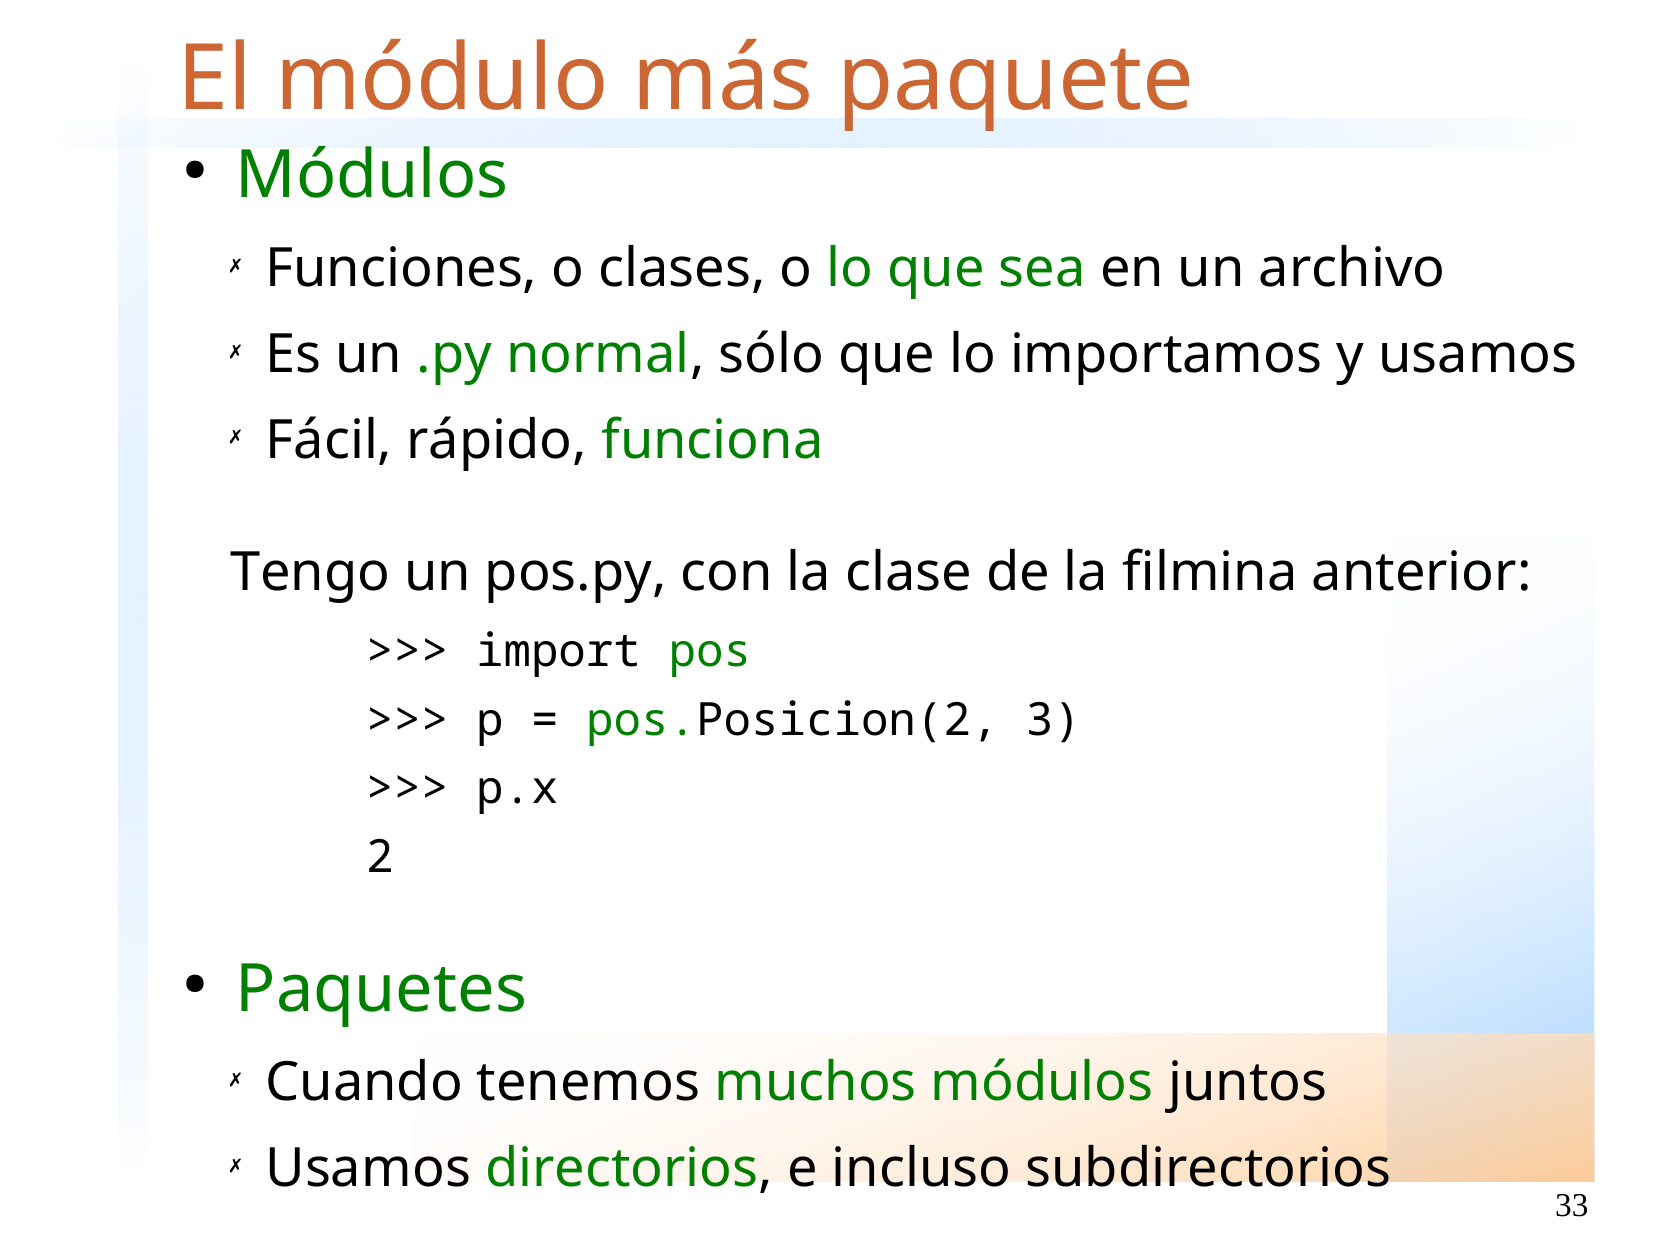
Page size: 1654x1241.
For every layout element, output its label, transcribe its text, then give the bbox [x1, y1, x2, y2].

title El módulo más paquete [177, 0, 1595, 147]
text_box Módulos Funciones, o clases, o lo que sea en un archivo Es un .py normal, sólo que lo importamos y usamos Fácil, rápido, funciona Tengo un pos.py, con la clase de la filmina anterior: >>> import pos >>> p = pos.Posicion(2, 3) >>> p.x 2 Paquetes Cuando tenemos muchos módulos juntos Usamos directorios, e incluso subdirectorios [147, 147, 1595, 1182]
